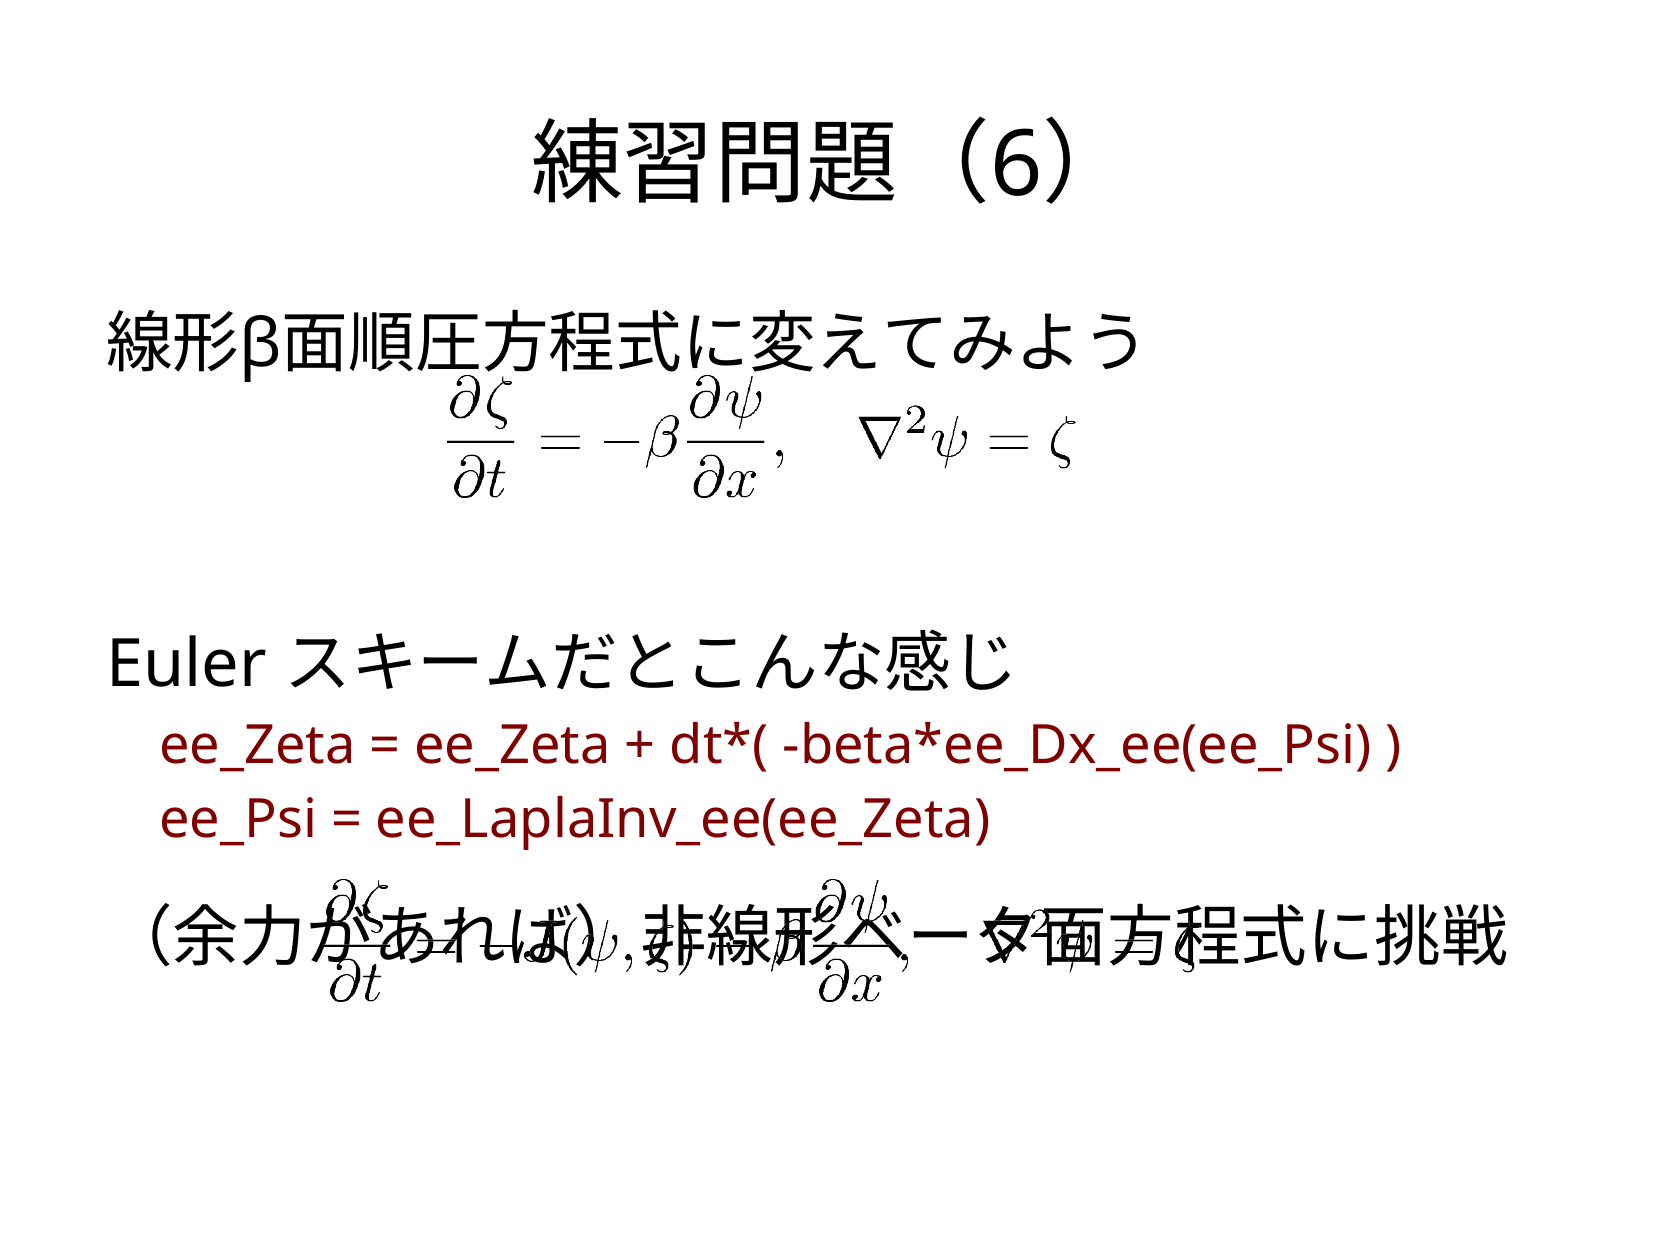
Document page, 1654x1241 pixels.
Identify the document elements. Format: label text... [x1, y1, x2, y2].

title 練習問題（6） [88, 59, 1577, 252]
list 線形β面順圧方程式に変えてみよう Euler スキームだとこんな感じ ee_Zeta = ee_Zeta + dt*( -beta*ee_Dx_ee(ee_Psi) ) ee_Psi = ee_LaplaInv_ee(ee_Zeta) （余力があれば）非線形ベータ面方程式に挑戦 [88, 288, 1577, 1093]
picture [442, 371, 1091, 500]
picture [318, 875, 1211, 1004]
